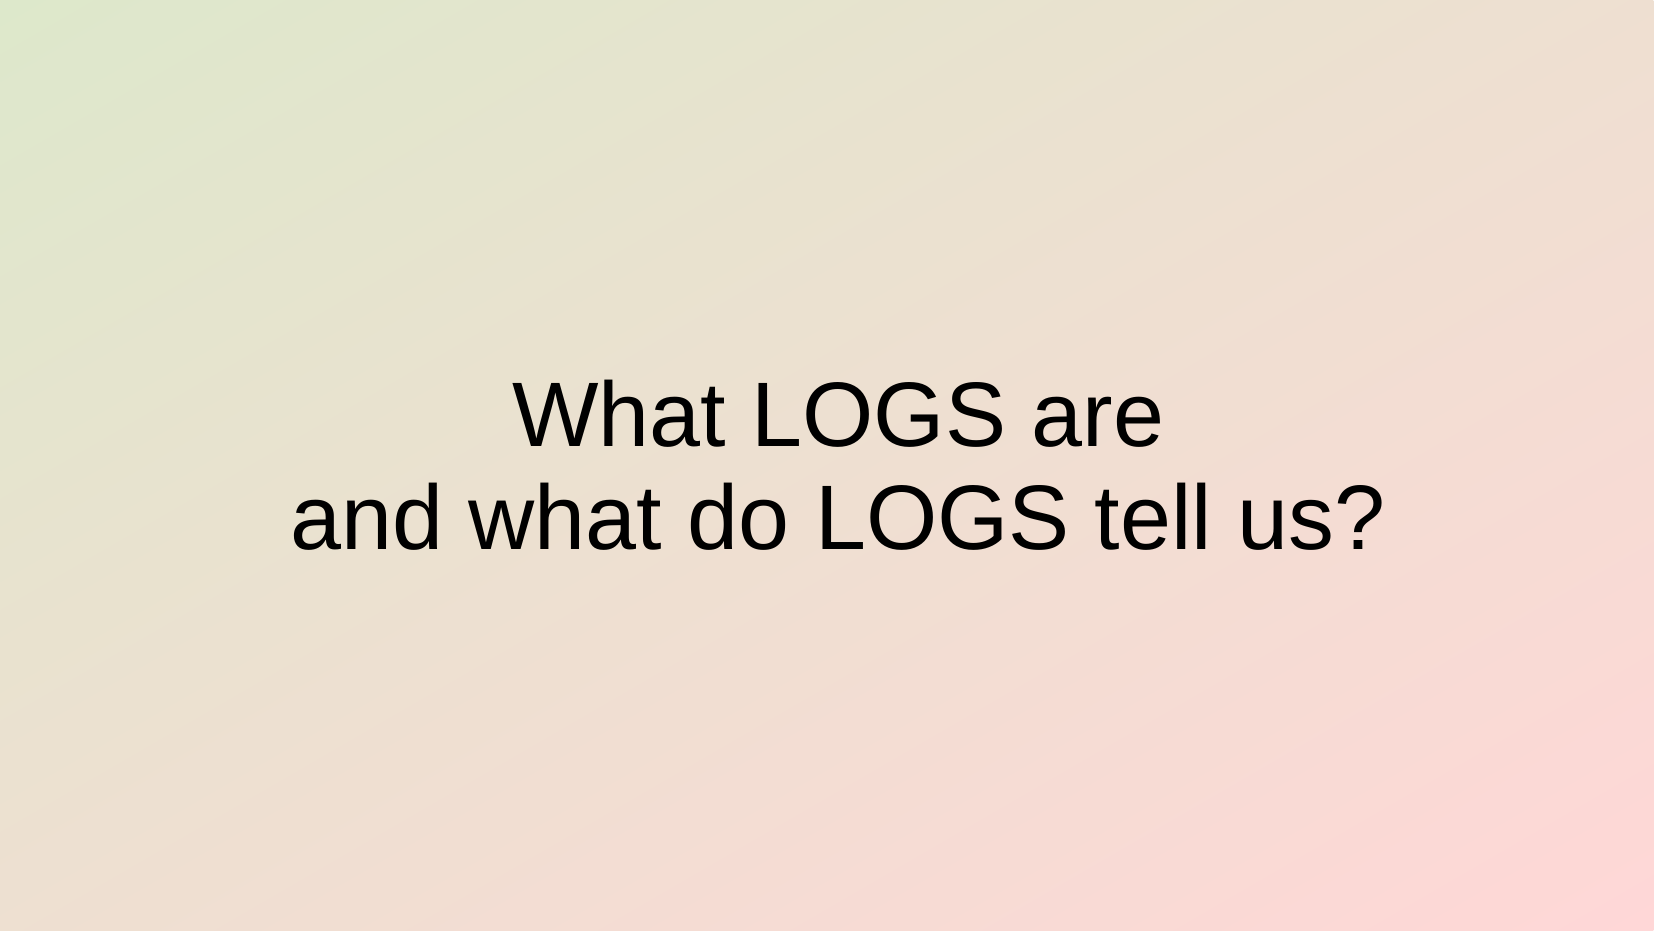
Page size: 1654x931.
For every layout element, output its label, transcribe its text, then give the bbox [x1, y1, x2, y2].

subtitle What LOGS are and what do LOGS tell us? [94, 106, 1583, 827]
